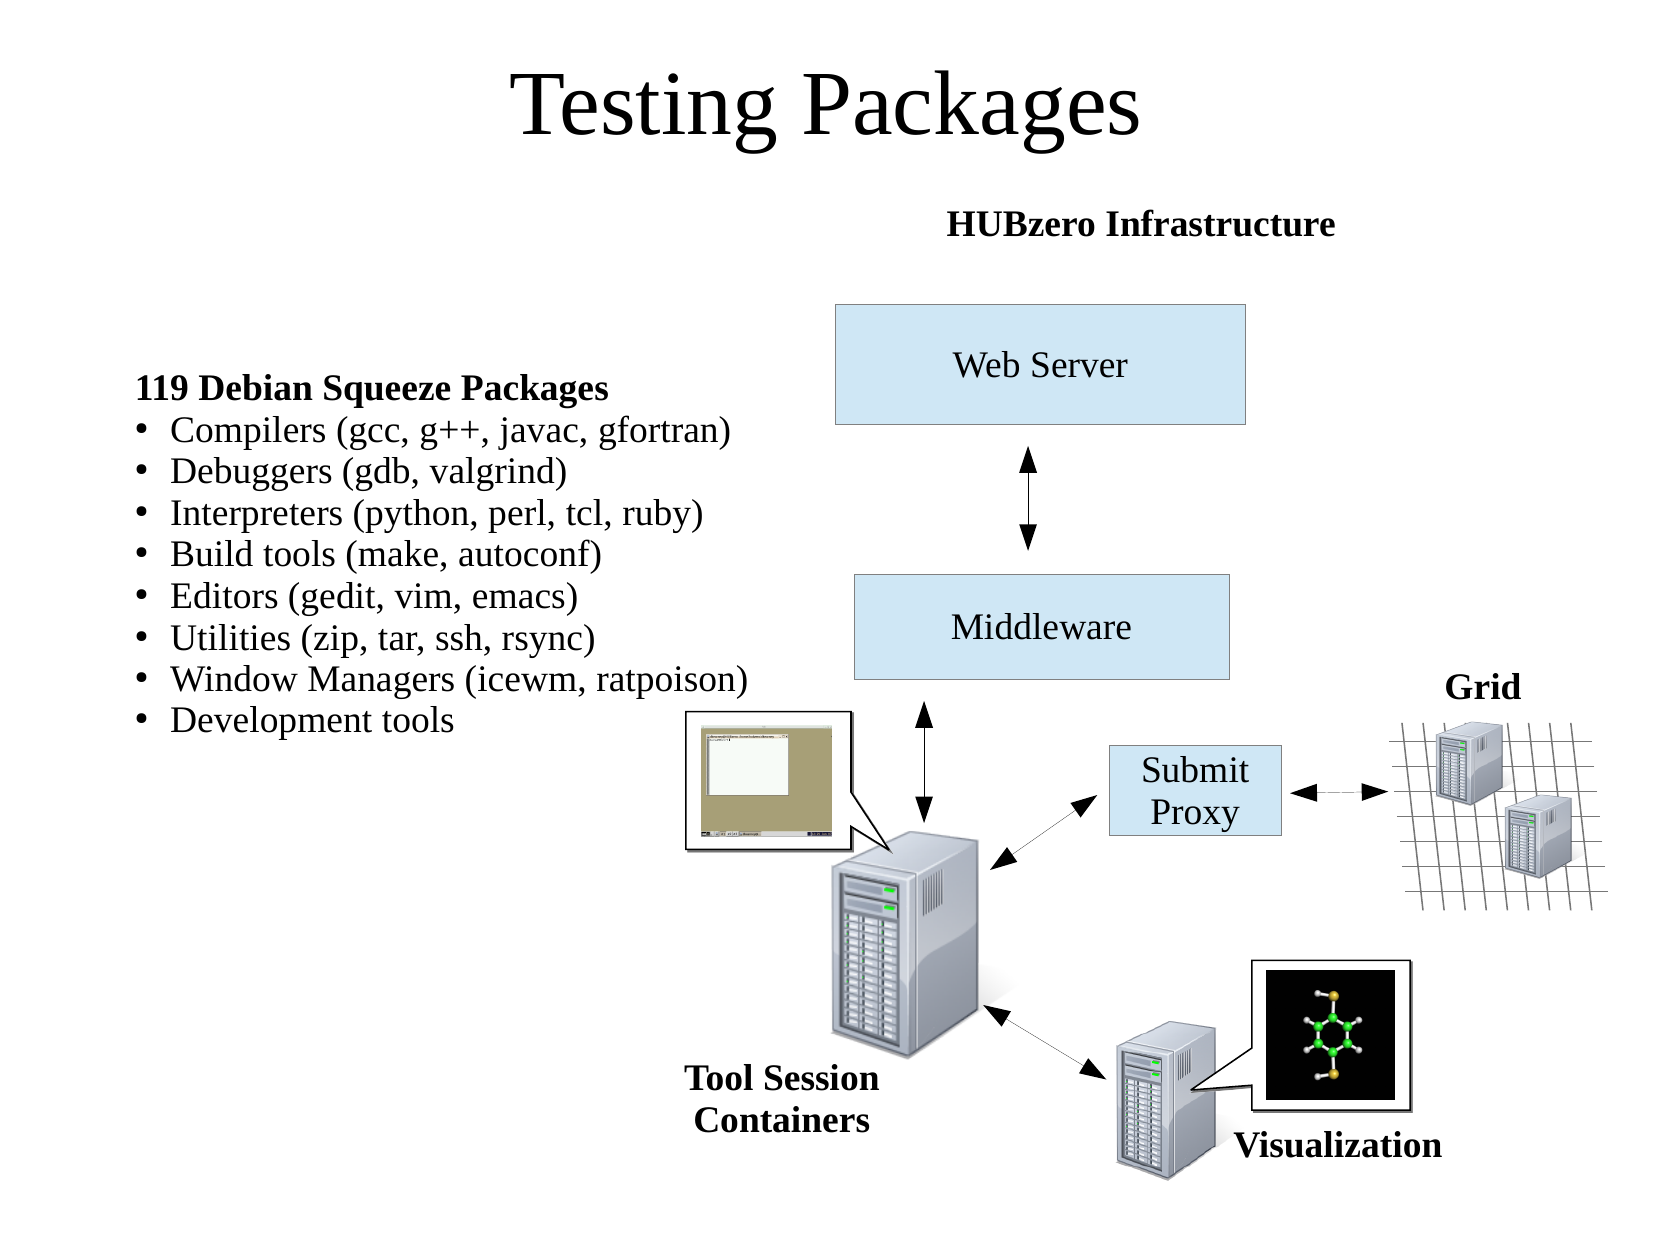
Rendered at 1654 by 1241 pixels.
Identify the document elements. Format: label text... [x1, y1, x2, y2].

text_box Submit Proxy [1109, 745, 1282, 836]
text_box HUBzero Infrastructure [931, 195, 1351, 252]
text_box [1190, 960, 1411, 1111]
text_box Web Server [835, 304, 1246, 425]
picture [701, 725, 832, 837]
text_box Tool Session Containers [669, 1050, 895, 1148]
title Testing Packages [82, 52, 1571, 155]
text_box [685, 711, 890, 850]
text_box Middleware [854, 574, 1230, 680]
picture [1423, 718, 1598, 882]
picture [1097, 1015, 1255, 1186]
text_box 119 Debian Squeeze Packages Compilers (gcc, g++, javac, gfortran) Debuggers (gdb, valgrind) Interpreters (python, perl, tcl, ruby) Build tools (make, autoconf) Editors (gedit, vim, emacs) Utilities (zip, tar, ssh, rsync) Window Managers (icewm, ratpoison) Development tools [120, 360, 764, 749]
picture [804, 823, 1037, 1068]
text_box Visualization [1218, 1116, 1457, 1173]
text_box Grid [1429, 658, 1537, 715]
picture [1266, 970, 1395, 1100]
